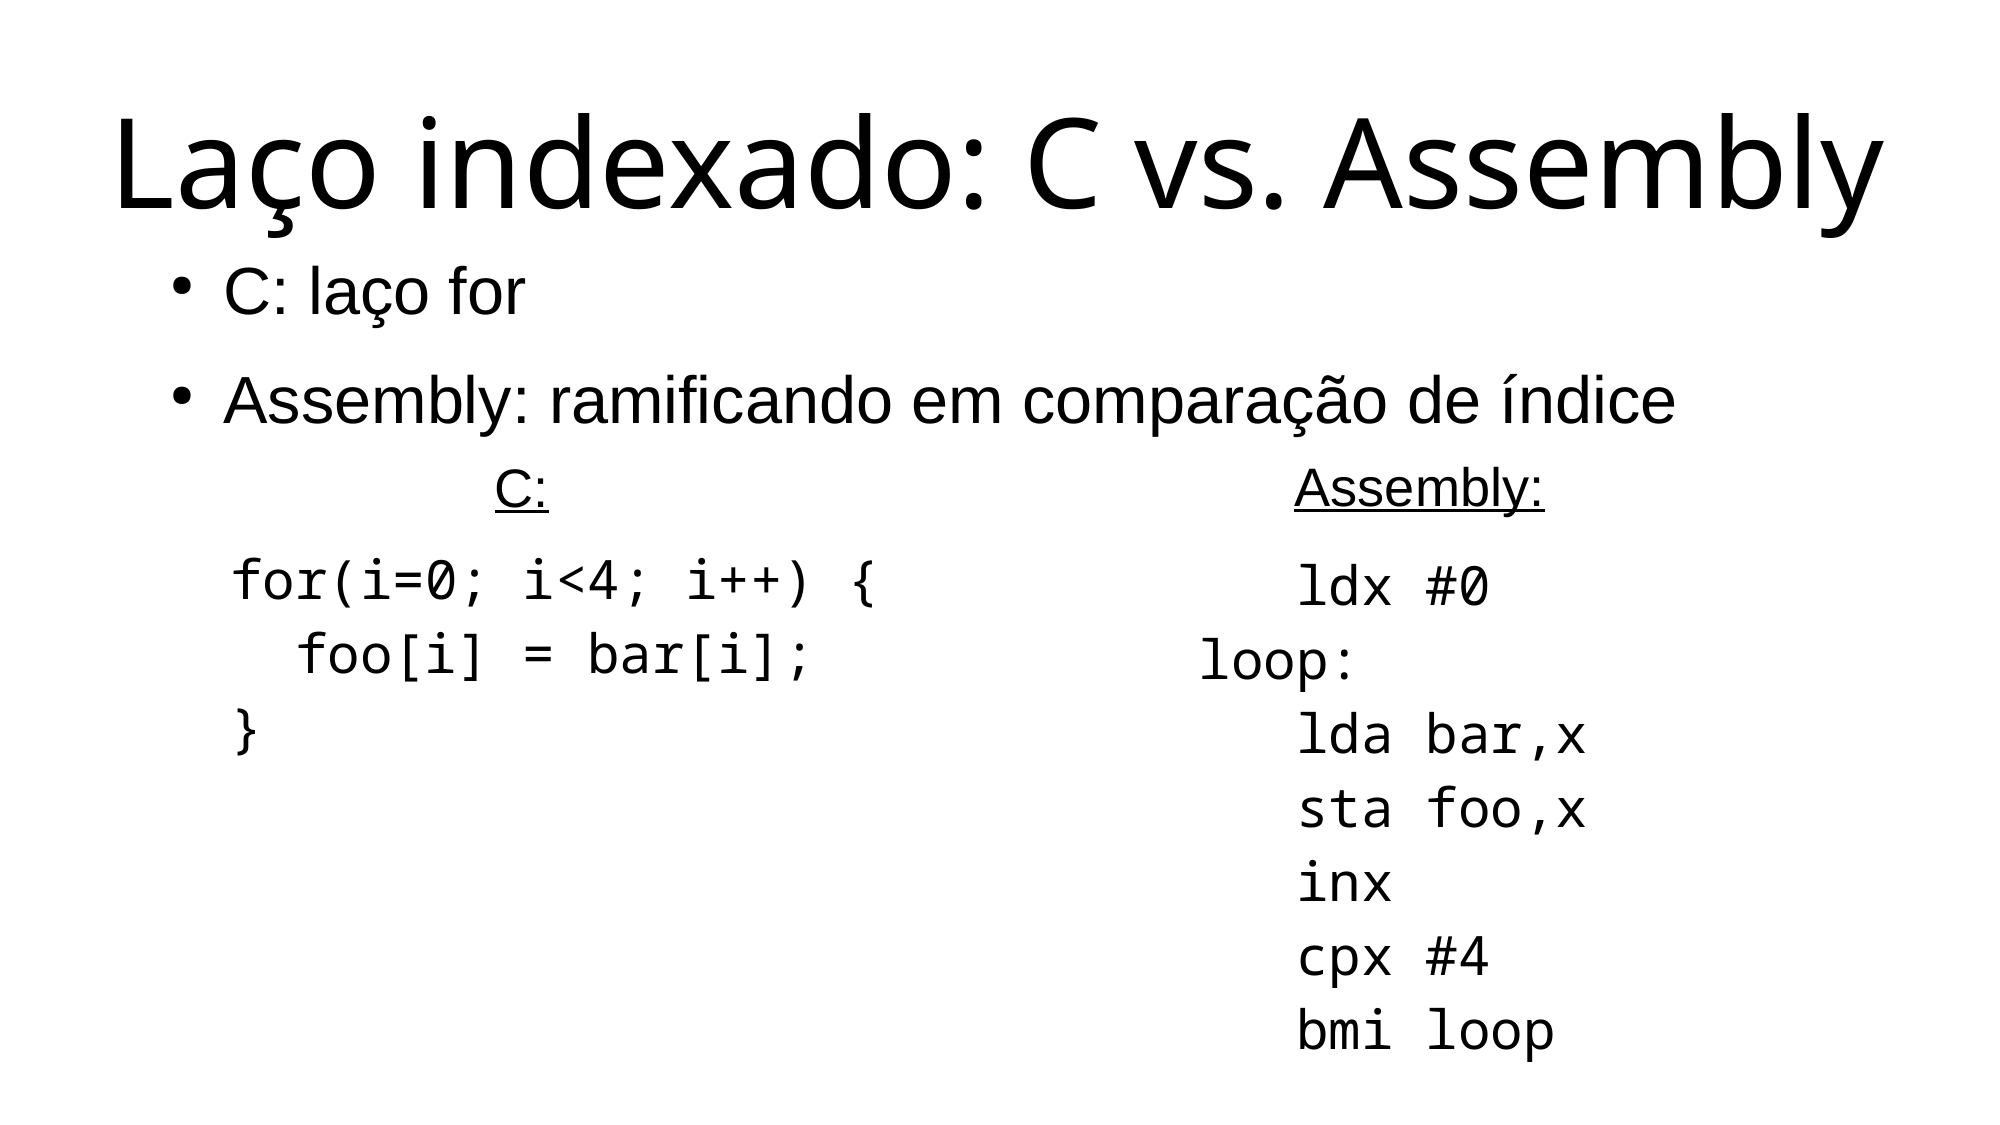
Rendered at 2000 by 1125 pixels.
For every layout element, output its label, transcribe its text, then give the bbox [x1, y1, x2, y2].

text_box Assembly: [1279, 450, 1561, 526]
text_box C: [480, 450, 761, 527]
title Laço indexado: C vs. Assembly [30, 59, 1966, 278]
text_box for(i=0; i<4; i++) { foo[i] = bar[i]; } [215, 534, 901, 916]
text_box ldx #0 loop: lda bar,x sta foo,x inx cpx #4 bmi loop [1183, 539, 1741, 1104]
list C: laço for Assembly: ramificando em comparação de índice [137, 278, 1862, 466]
